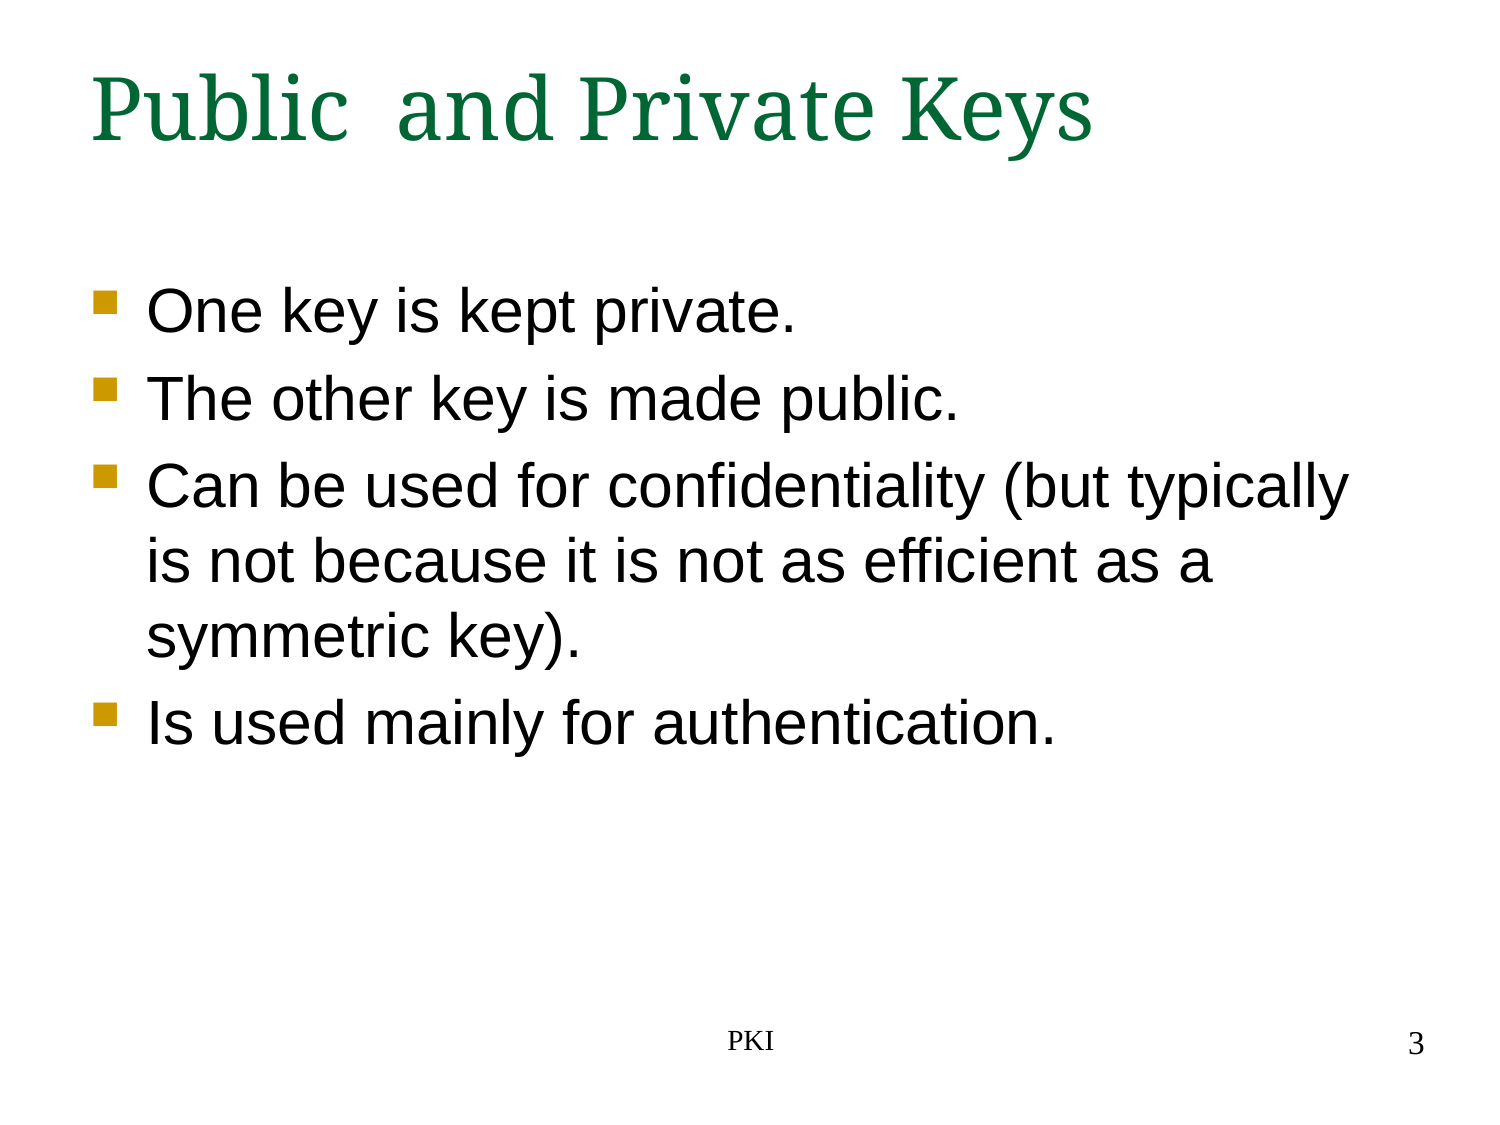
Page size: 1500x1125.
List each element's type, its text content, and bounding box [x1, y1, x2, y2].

title Public and Private Keys [75, 45, 1425, 233]
list One key is kept private. The other key is made public. Can be used for confidentiality (but typically is not because it is not as efficient as a symmetric key). Is used mainly for authentication. [75, 262, 1425, 1006]
